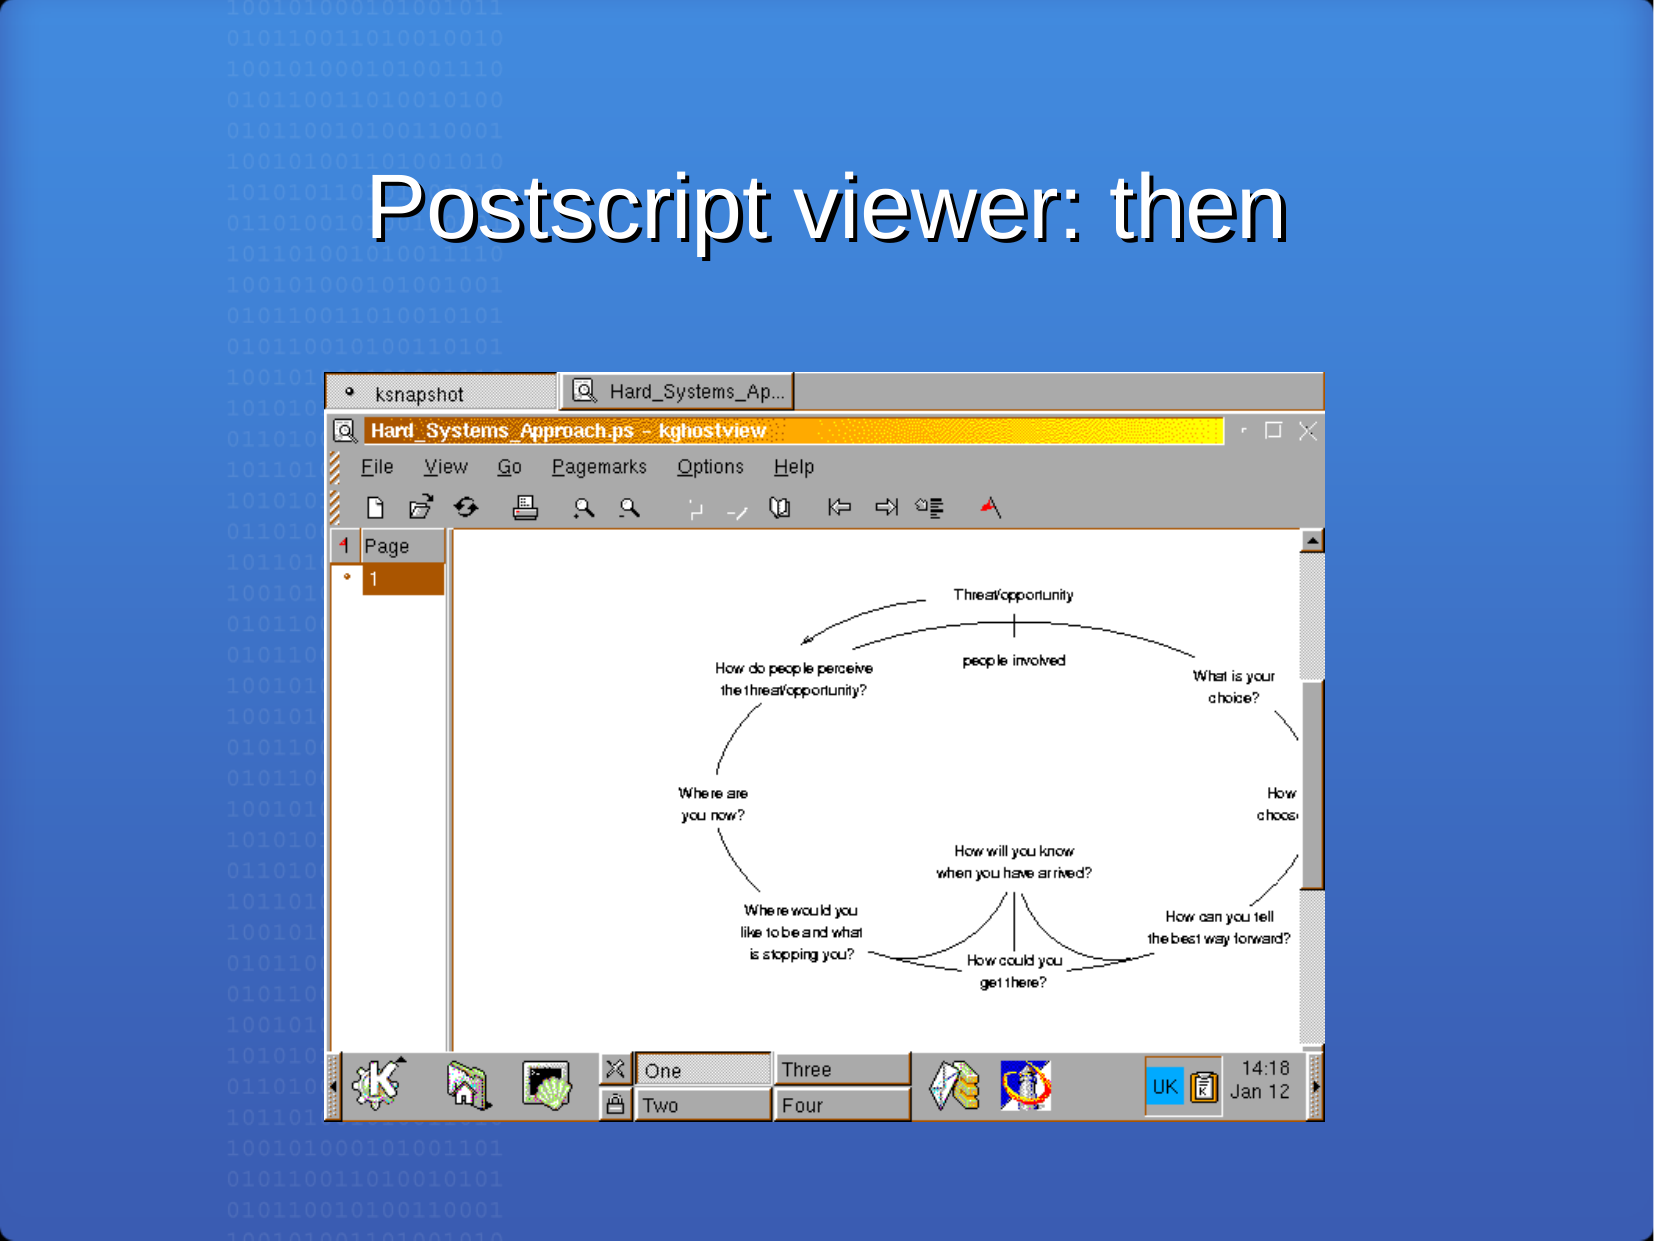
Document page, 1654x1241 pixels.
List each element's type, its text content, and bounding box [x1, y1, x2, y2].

picture [0, 0, 1654, 1241]
chart [121, 344, 1534, 1127]
title Postscript viewer: then [121, 110, 1534, 303]
